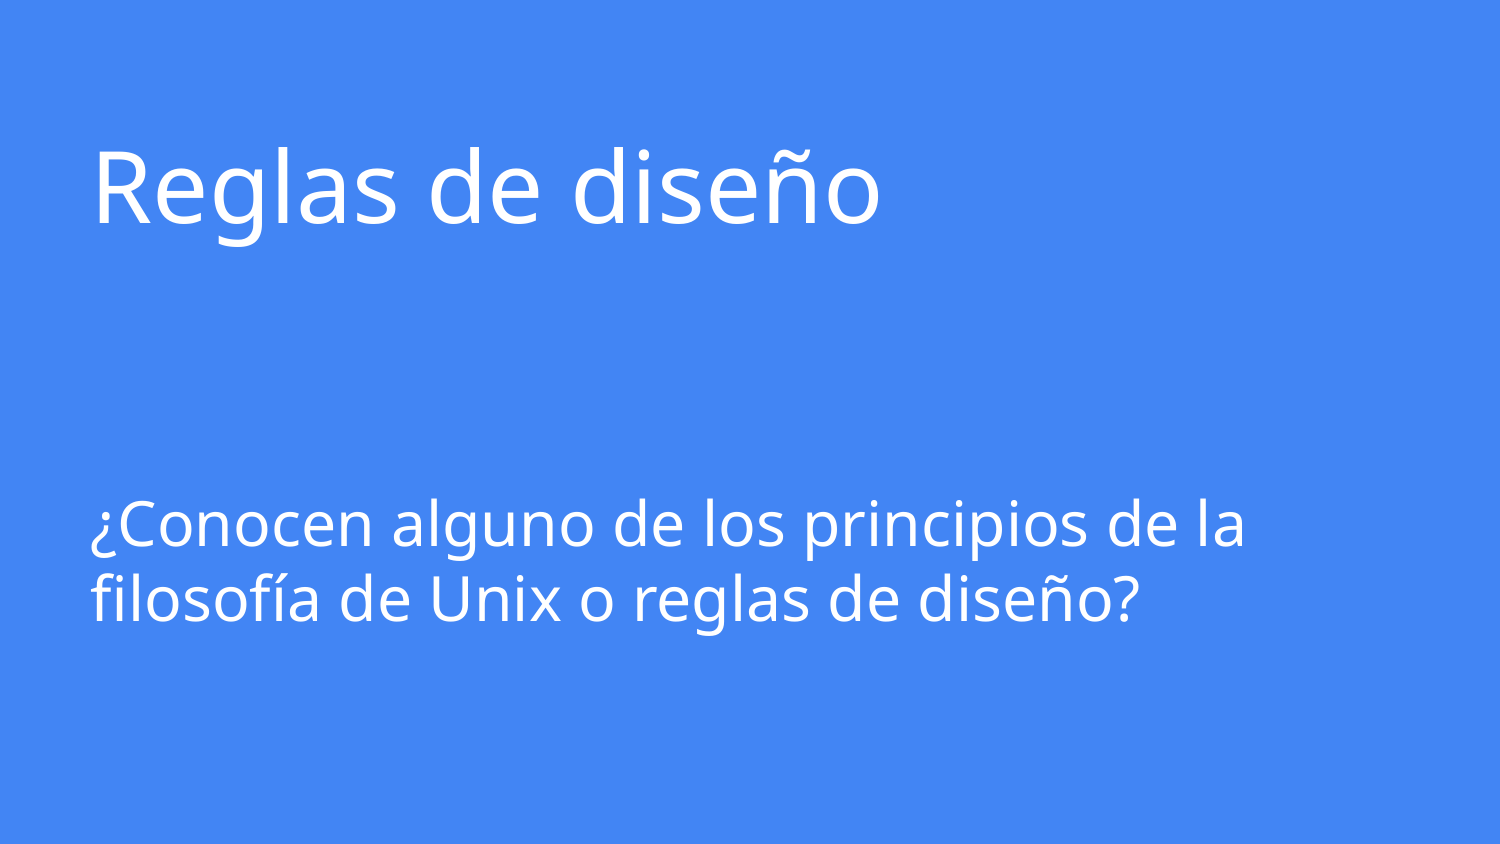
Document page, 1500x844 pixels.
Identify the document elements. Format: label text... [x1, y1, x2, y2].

title Reglas de diseño ¿Conocen alguno de los principios de la filosofía de Unix o reglas de diseño? [75, 58, 1425, 774]
